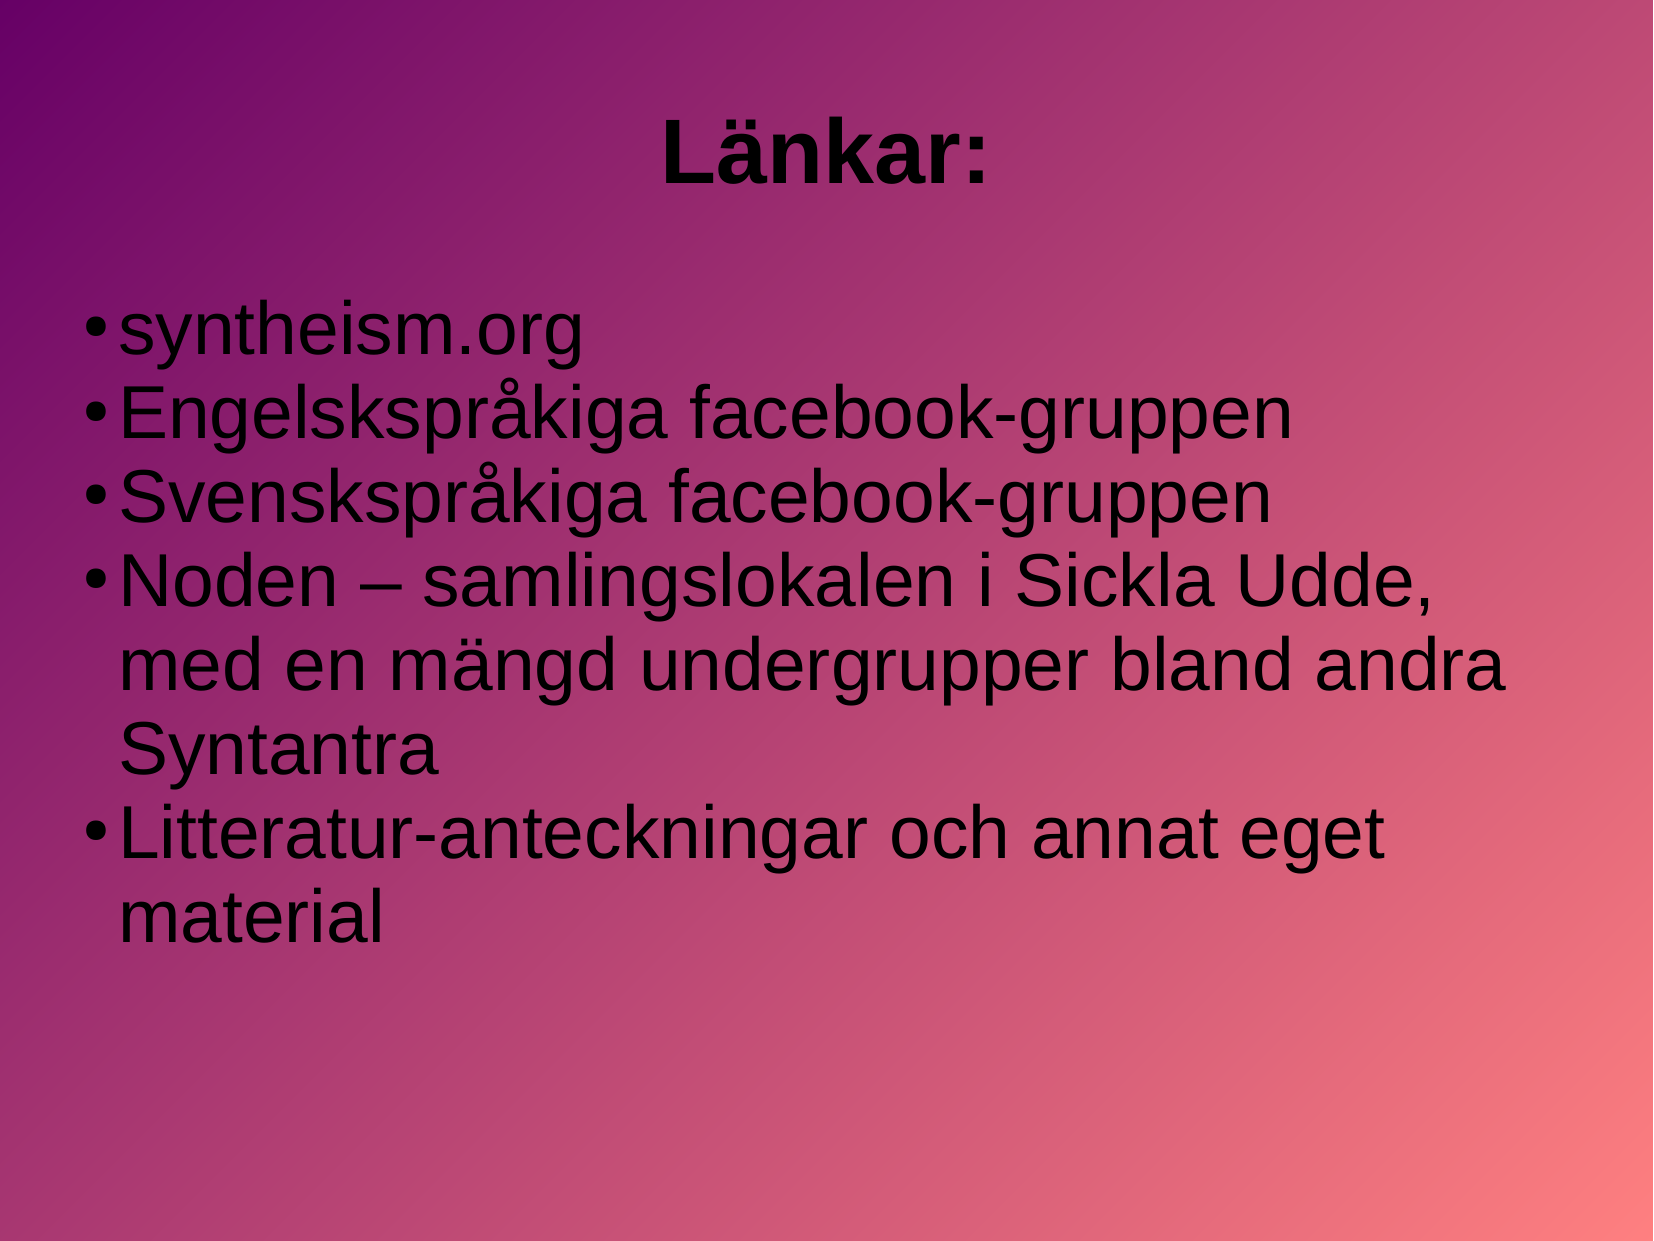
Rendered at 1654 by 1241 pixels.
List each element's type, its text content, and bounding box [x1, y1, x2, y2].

subtitle Länkar: syntheism.org Engelskspråkiga facebook-gruppen Svenskspråkiga facebook-gruppen Noden – samlingslokalen i Sickla Udde, med en mängd undergrupper bland andra Syntantra Litteratur-anteckningar och annat eget material [82, 49, 1571, 1010]
